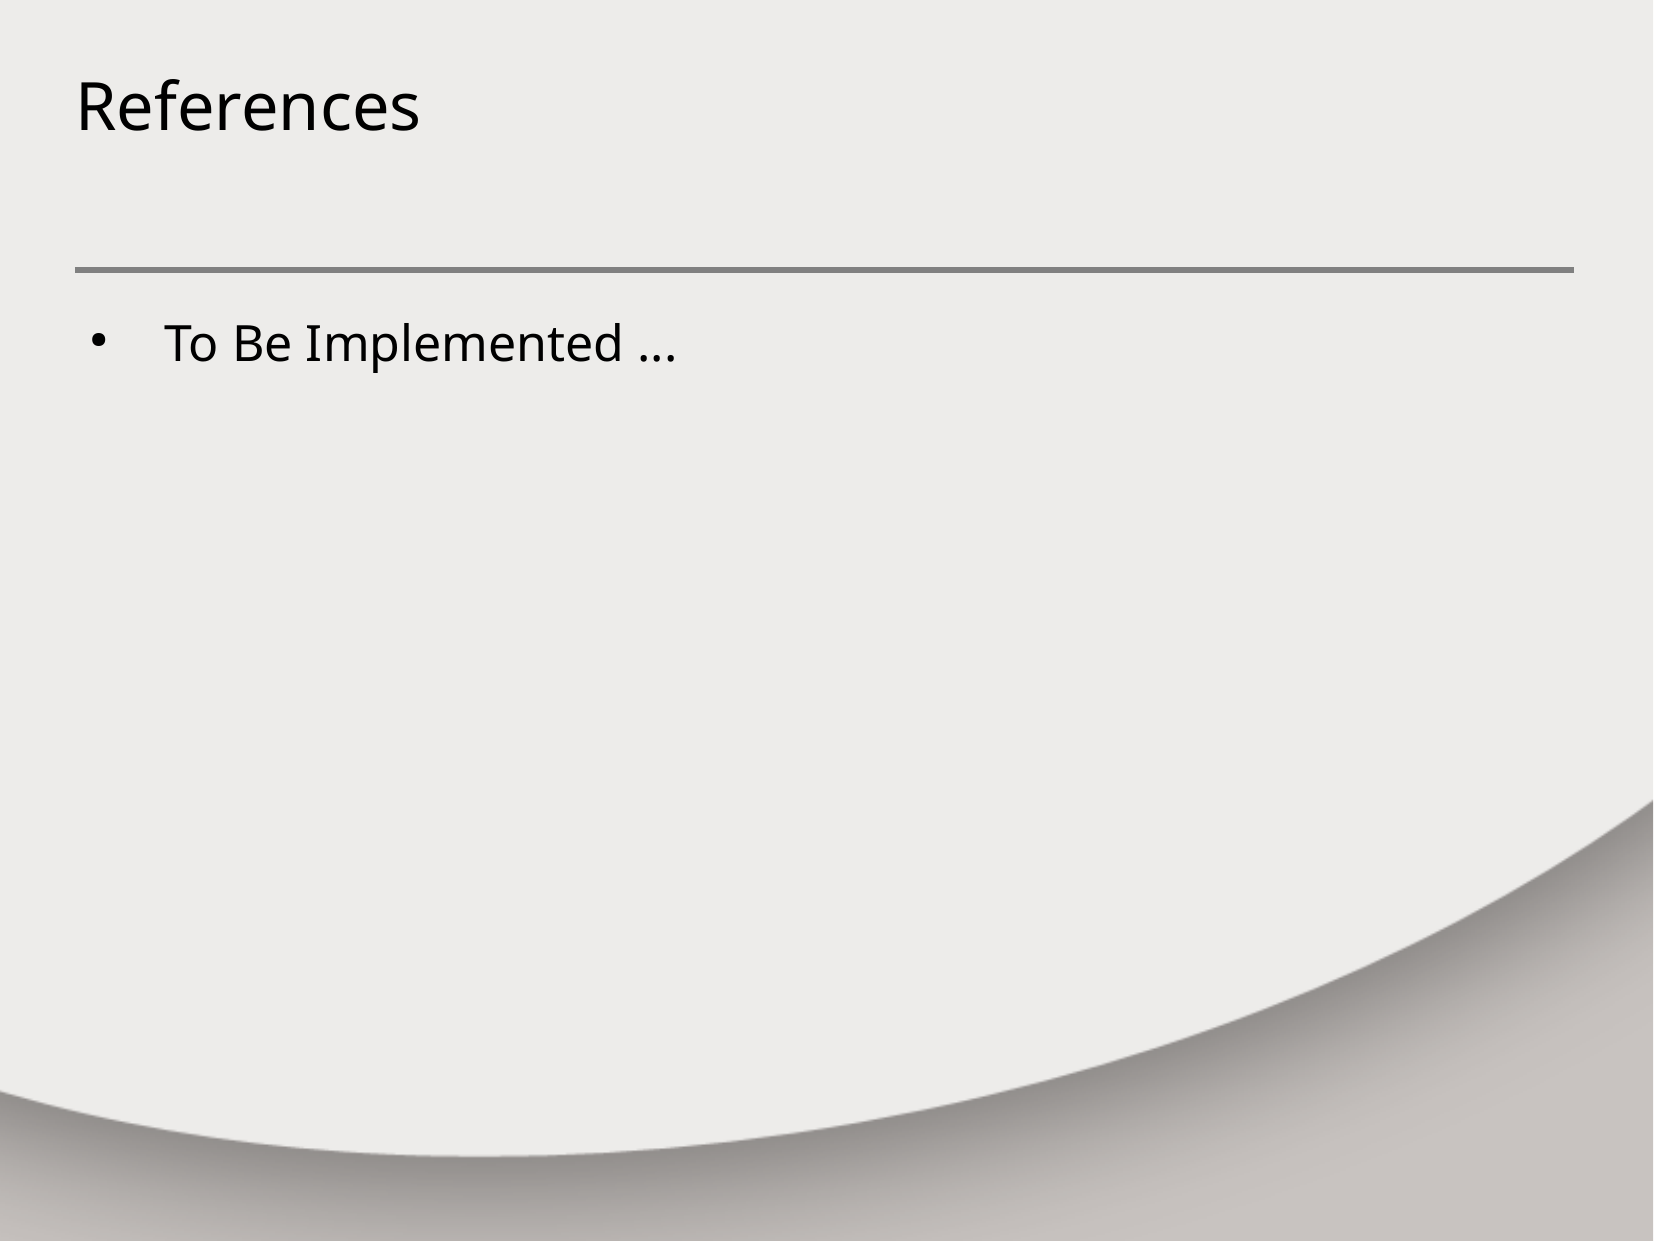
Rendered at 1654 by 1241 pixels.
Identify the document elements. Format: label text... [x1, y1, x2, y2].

title References [74, 75, 1575, 226]
text_box To Be Implemented ... [74, 300, 1575, 1163]
picture [0, 0, 1654, 1241]
